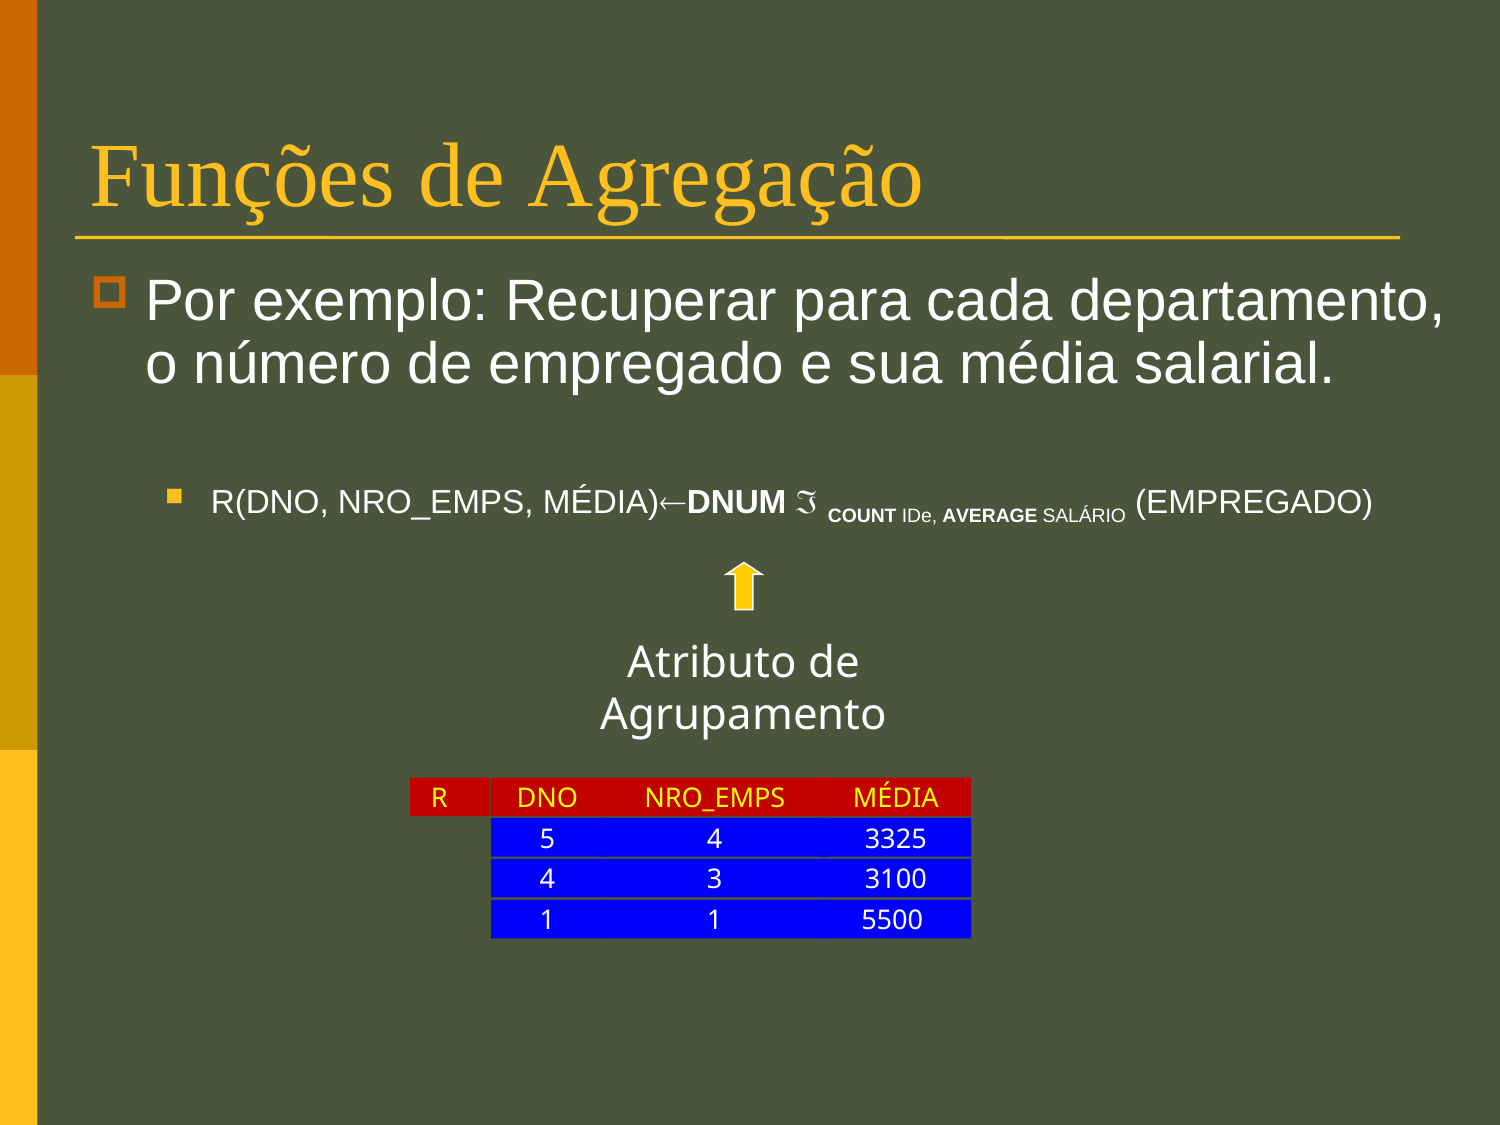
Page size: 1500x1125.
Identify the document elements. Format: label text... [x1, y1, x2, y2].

text_box 5 [491, 817, 601, 857]
list Por exemplo: Recuperar para cada departamento, o número de empregado e sua média salarial. R(DNO, NRO_EMPS, MÉDIA)DNUM  COUNT IDe, AVERAGE SALÁRIO (EMPREGADO)‏ [75, 262, 1471, 575]
text_box NRO_EMPS [601, 777, 829, 817]
text_box [726, 562, 762, 610]
text_box 3100 [829, 858, 972, 898]
text_box 3325 [829, 817, 972, 857]
text_box R [409, 777, 491, 817]
text_box 4 [601, 817, 829, 857]
text_box MÉDIA [829, 777, 972, 817]
text_box 1 [601, 899, 829, 939]
text_box DNO [491, 777, 601, 817]
text_box 1 [491, 899, 601, 939]
text_box 5500 [829, 899, 972, 939]
text_box 3 [601, 858, 829, 898]
text_box Atributo de Agrupamento [490, 633, 999, 697]
title Funções de Agregação [75, 45, 1426, 233]
text_box 4 [491, 858, 601, 898]
